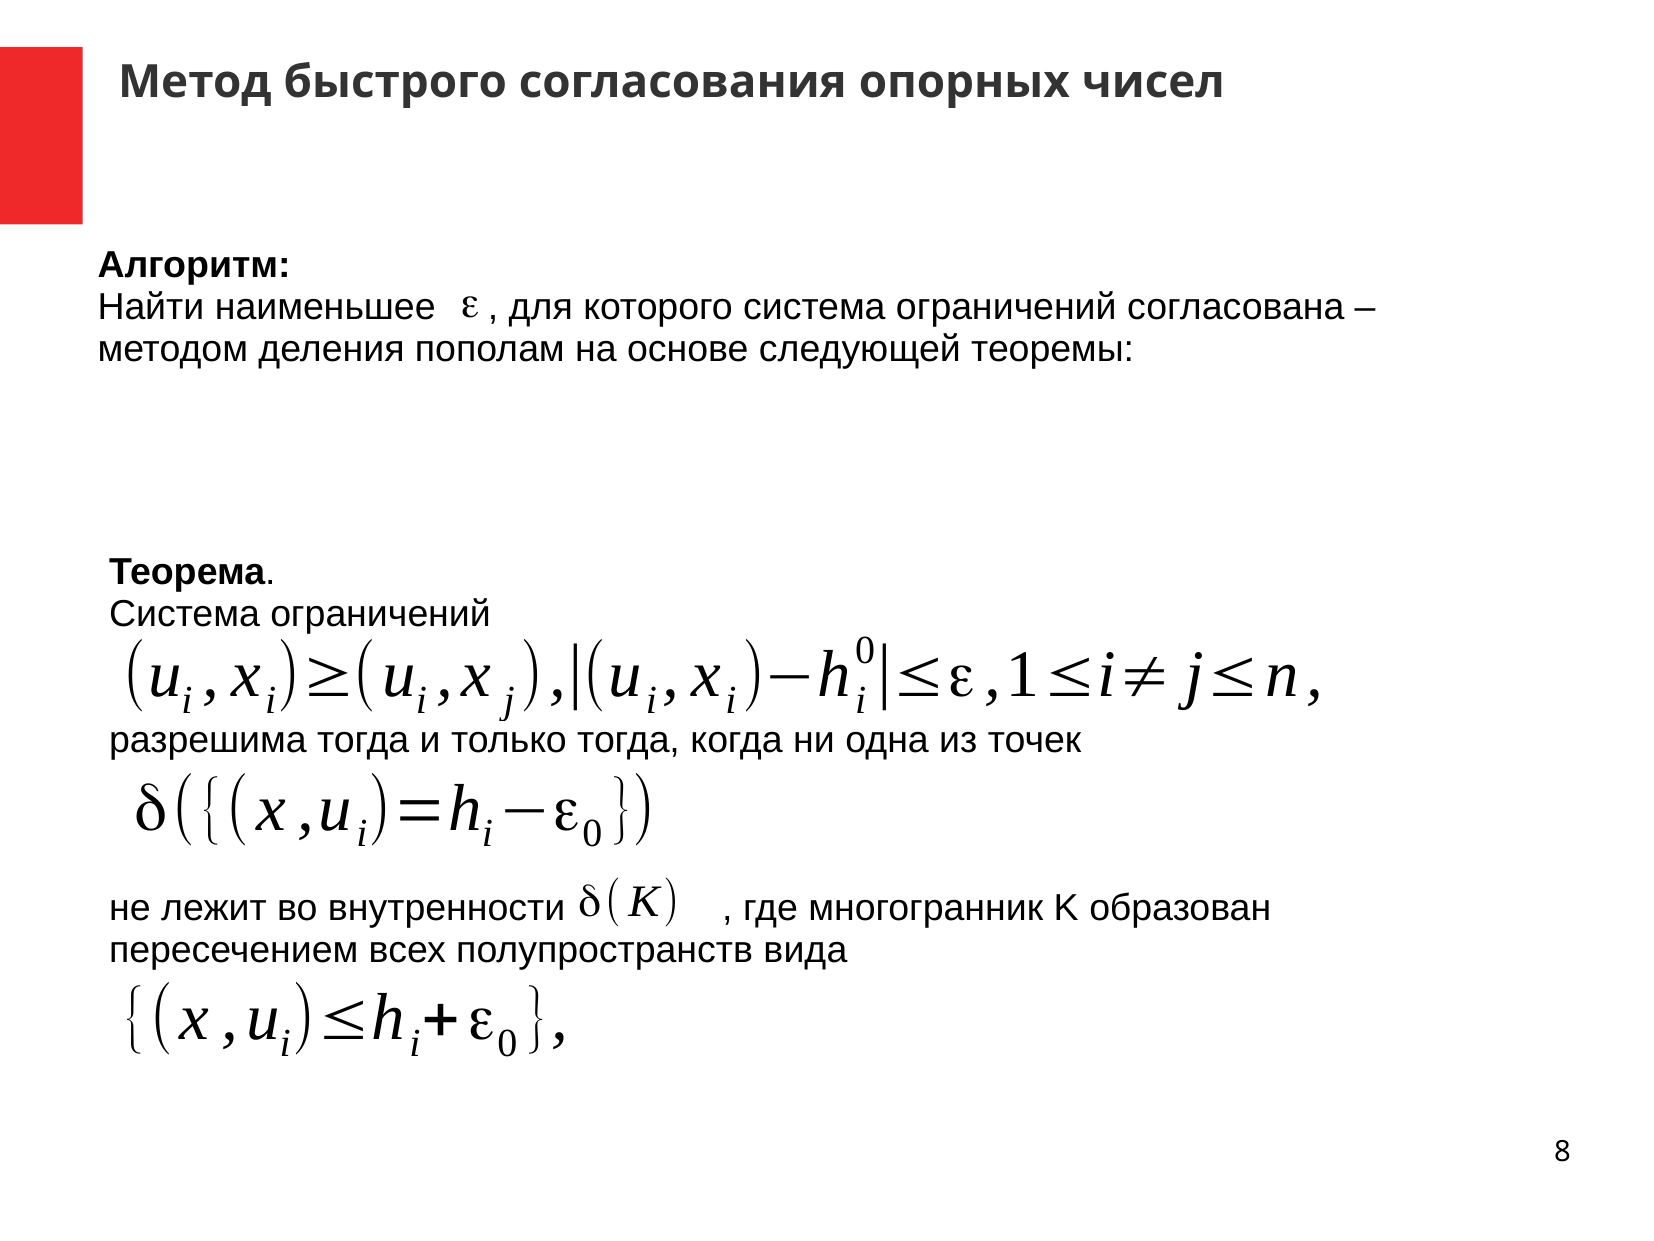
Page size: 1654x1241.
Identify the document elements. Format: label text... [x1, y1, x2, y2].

chart [118, 767, 672, 854]
chart [448, 295, 492, 321]
title Метод быстрого согласования опорных чисел [118, 0, 1571, 184]
text_box Алгоритм: Найти наименьшее , для которого система ограничений согласована – методом деления пополам на основе следующей теоремы: [82, 236, 1501, 378]
chart [106, 625, 1339, 721]
text_box Теорема. Cистема ограничений разрешима тогда и только тогда, когда ни одна из точек не лежит во внутренности , где многогранник K образован пересечением всех полупространств вида [94, 543, 1501, 1149]
chart [108, 977, 586, 1063]
chart [566, 874, 692, 929]
